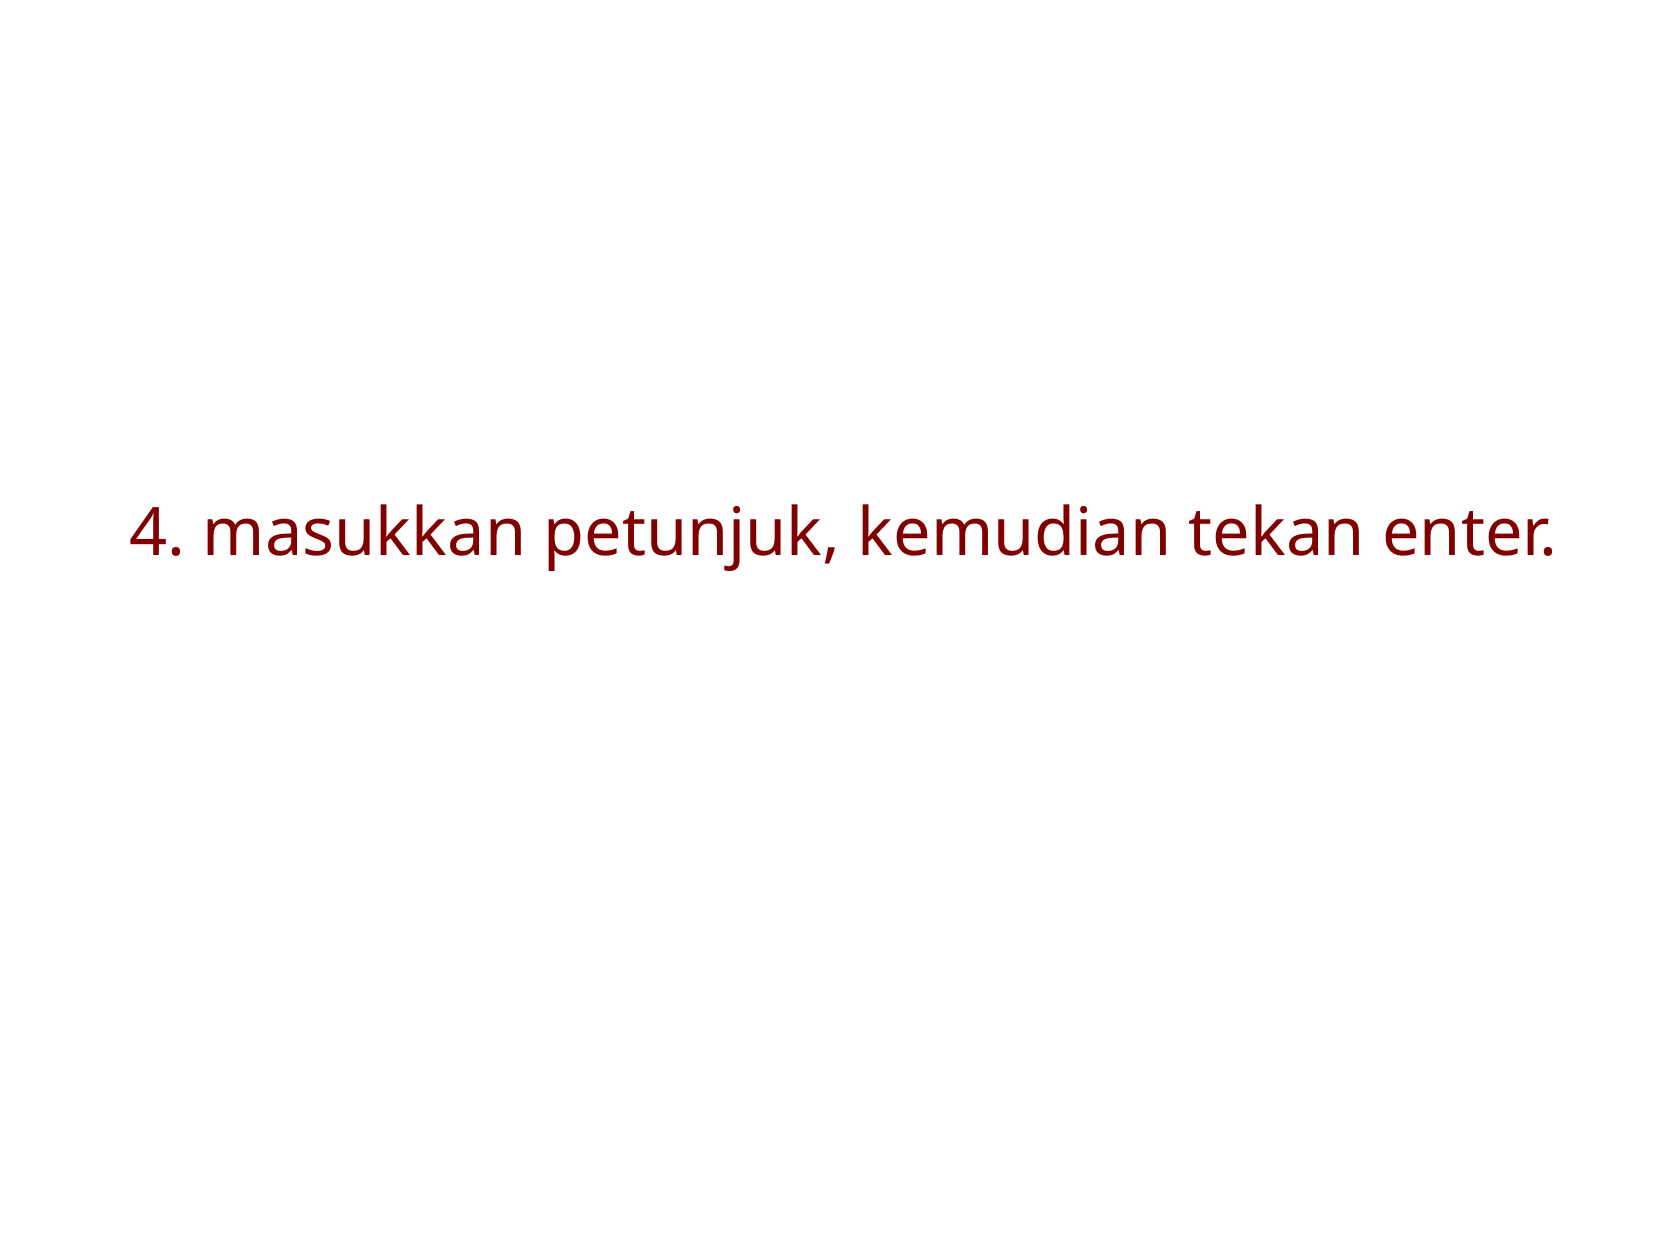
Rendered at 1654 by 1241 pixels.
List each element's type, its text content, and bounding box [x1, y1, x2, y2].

subtitle 4. masukkan petunjuk, kemudian tekan enter. [82, 49, 1571, 1010]
